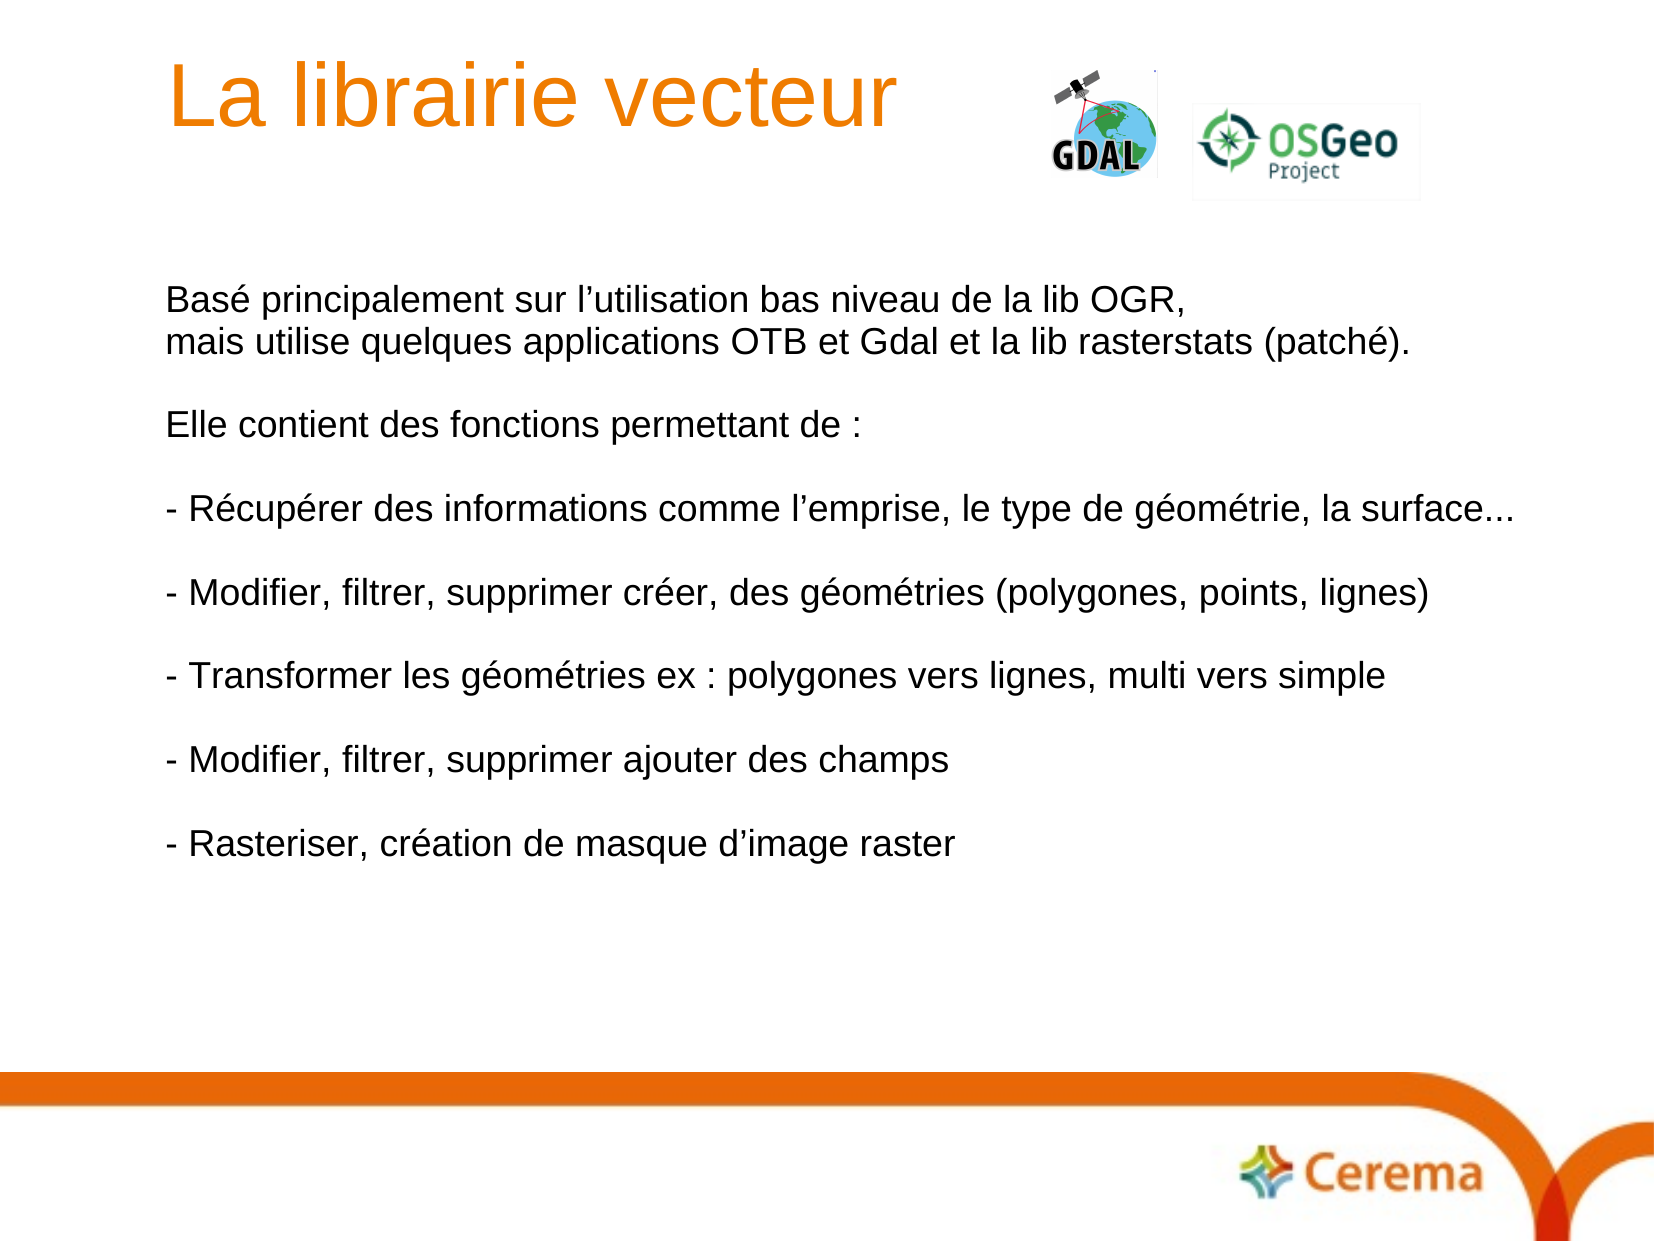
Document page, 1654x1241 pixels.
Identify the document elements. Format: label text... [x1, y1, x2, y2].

picture [0, 1072, 1654, 1241]
picture [1192, 103, 1421, 201]
text_box Basé principalement sur l’utilisation bas niveau de la lib OGR, mais utilise quelques applications OTB et Gdal et la lib rasterstats (patché). Elle contient des fonctions permettant de : - Récupérer des informations comme l’emprise, le type de géométrie, la surface... - Modifier, filtrer, supprimer créer, des géométries (polygones, points, lignes) - Transformer les géométries ex : polygones vers lignes, multi vers simple - Modifier, filtrer, supprimer ajouter des champs - Rasteriser, création de masque d’image raster [150, 271, 1567, 982]
text_box La librairie vecteur [152, 49, 1250, 152]
picture [1051, 70, 1158, 178]
